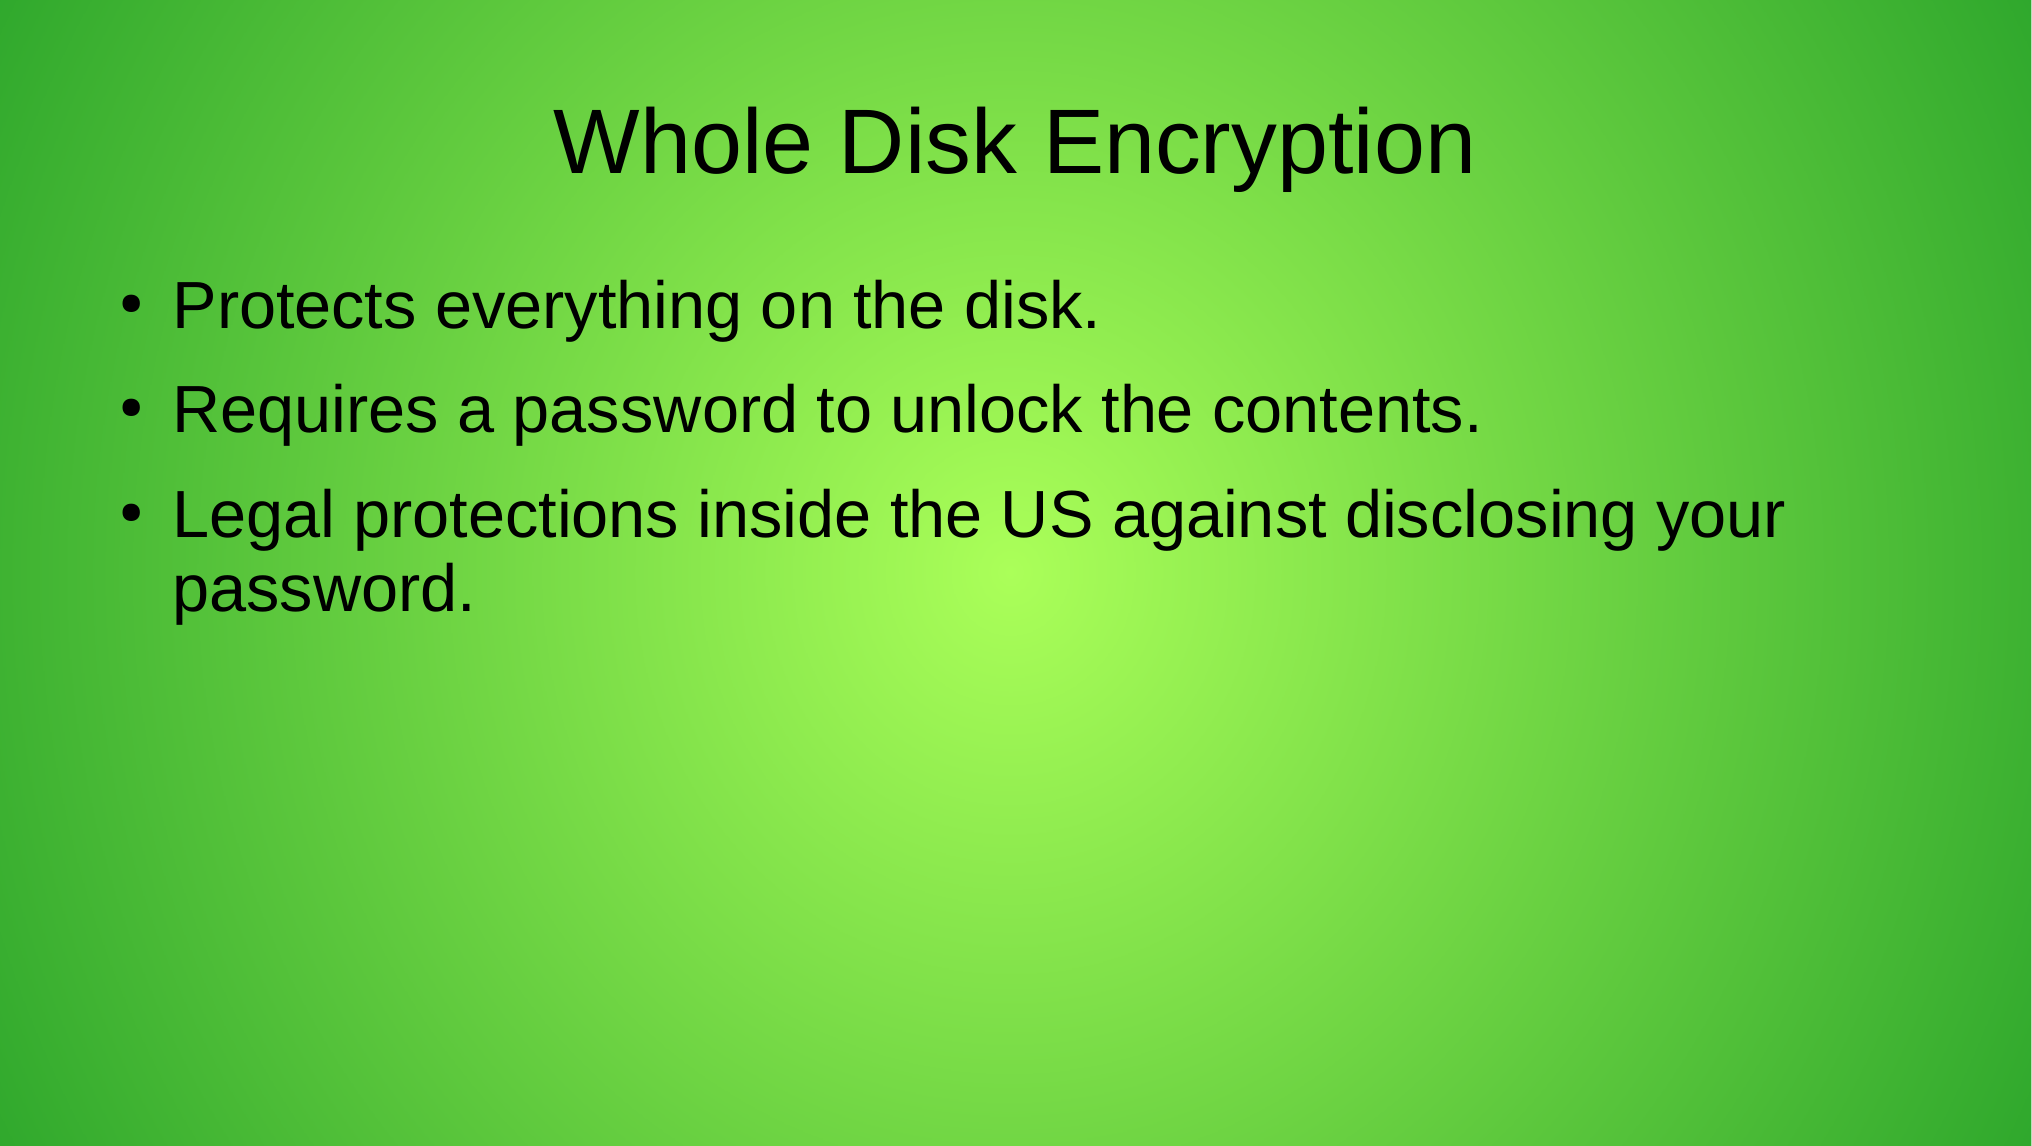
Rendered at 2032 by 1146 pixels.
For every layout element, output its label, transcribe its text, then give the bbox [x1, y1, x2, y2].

title Whole Disk Encryption [101, 45, 1930, 237]
list Protects everything on the disk. Requires a password to unlock the contents. Legal protections inside the US against disclosing your password. [101, 268, 1930, 933]
picture [0, 0, 2032, 1146]
